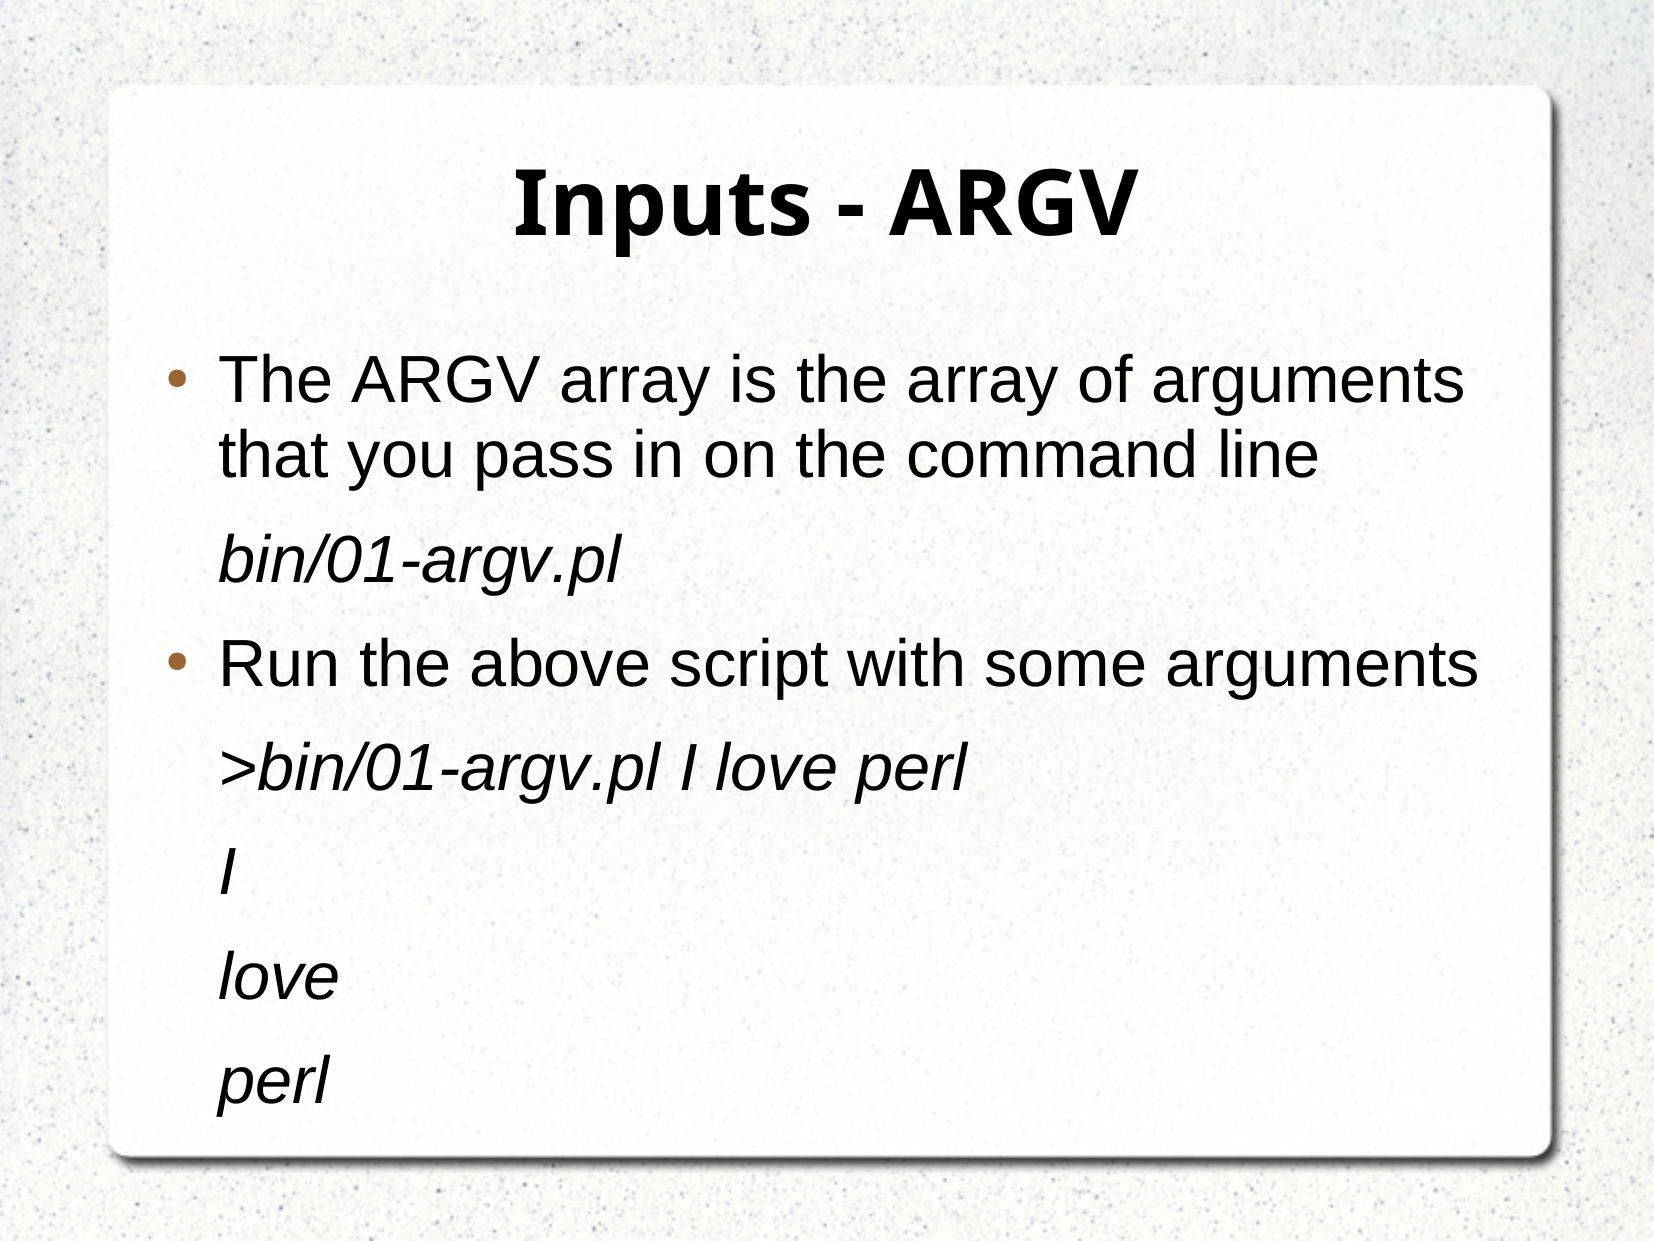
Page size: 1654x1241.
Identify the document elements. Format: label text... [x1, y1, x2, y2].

picture [0, 0, 1654, 1241]
list The ARGV array is the array of arguments that you pass in on the command line bin/01-argv.pl Run the above script with some arguments >bin/01-argv.pl I love perl I love perl [147, 342, 1506, 1116]
title Inputs - ARGV [118, 96, 1536, 304]
